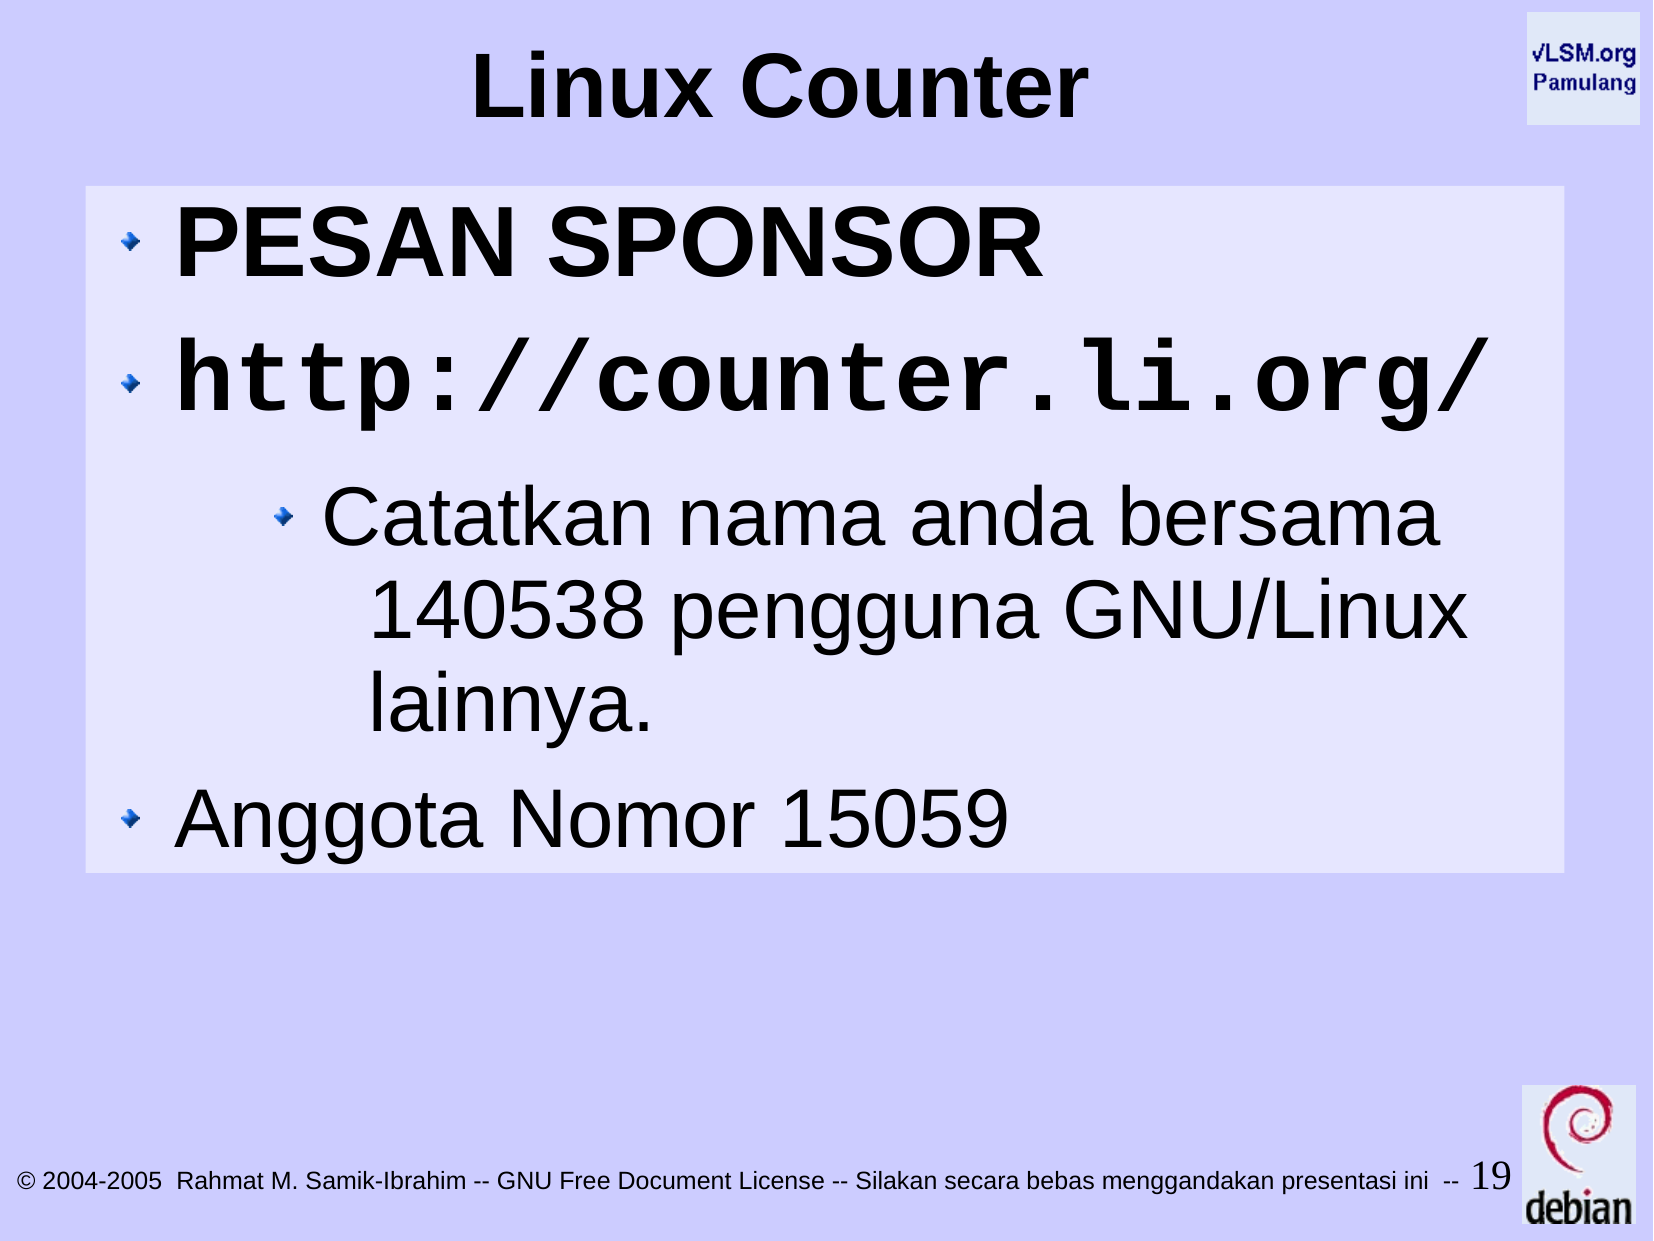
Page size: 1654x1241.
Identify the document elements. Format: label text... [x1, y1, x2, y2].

title Linux Counter [40, 31, 1521, 142]
list PESAN SPONSOR http://counter.li.org/ Catatkan nama anda bersama 140538 pengguna GNU/Linux lainnya. Anggota Nomor 15059 [85, 185, 1565, 873]
picture [1522, 1085, 1636, 1224]
picture [1527, 12, 1640, 125]
